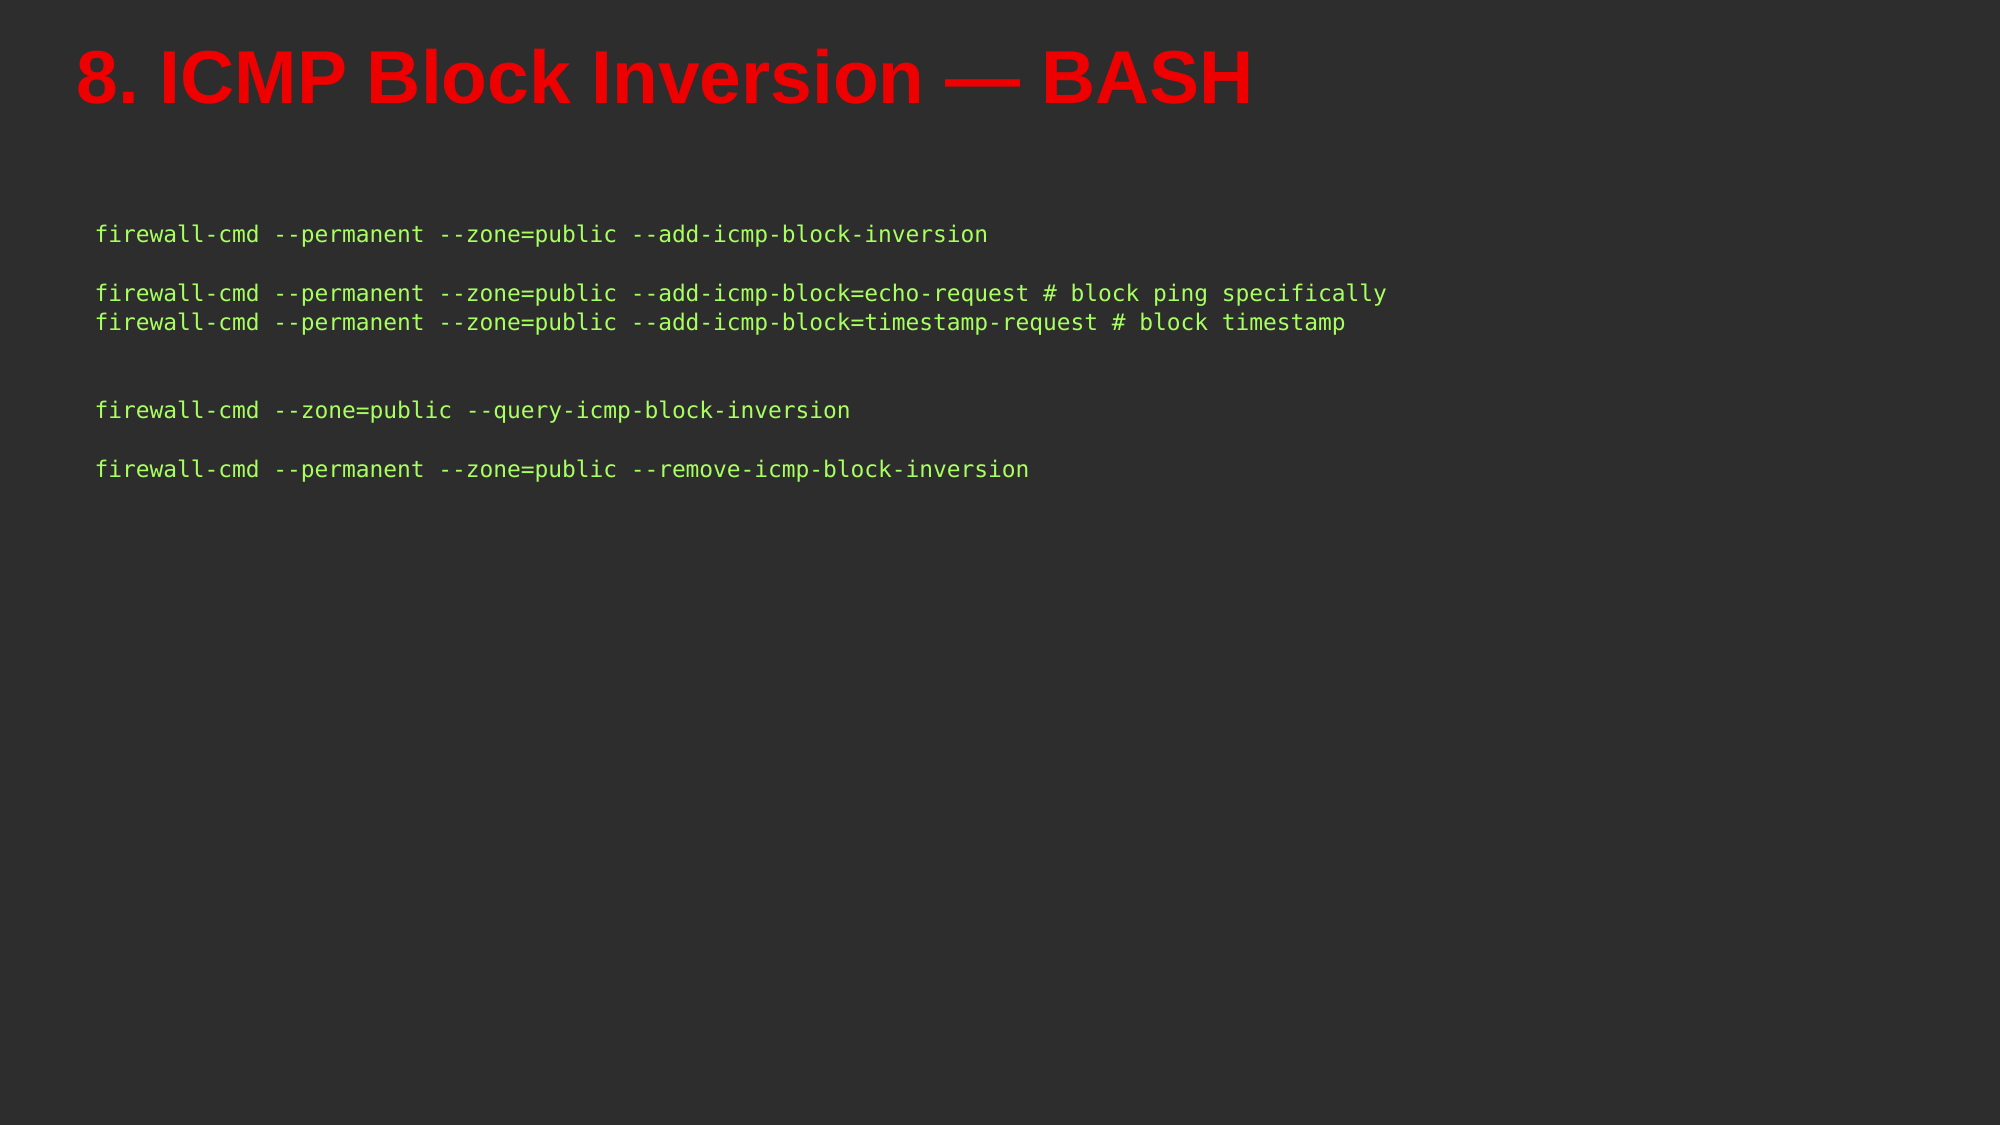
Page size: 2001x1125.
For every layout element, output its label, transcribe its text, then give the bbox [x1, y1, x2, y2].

text_box 8. ICMP Block Inversion — BASH [59, 23, 1942, 178]
text_box firewall-cmd --permanent --zone=public --add-icmp-block-inversion firewall-cmd --permanent --zone=public --add-icmp-block=echo-request # block ping specifically firewall-cmd --permanent --zone=public --add-icmp-block=timestamp-request # block timestamp firewall-cmd --zone=public --query-icmp-block-inversion firewall-cmd --permanent --zone=public --remove-icmp-block-inversion [59, 194, 1942, 1093]
